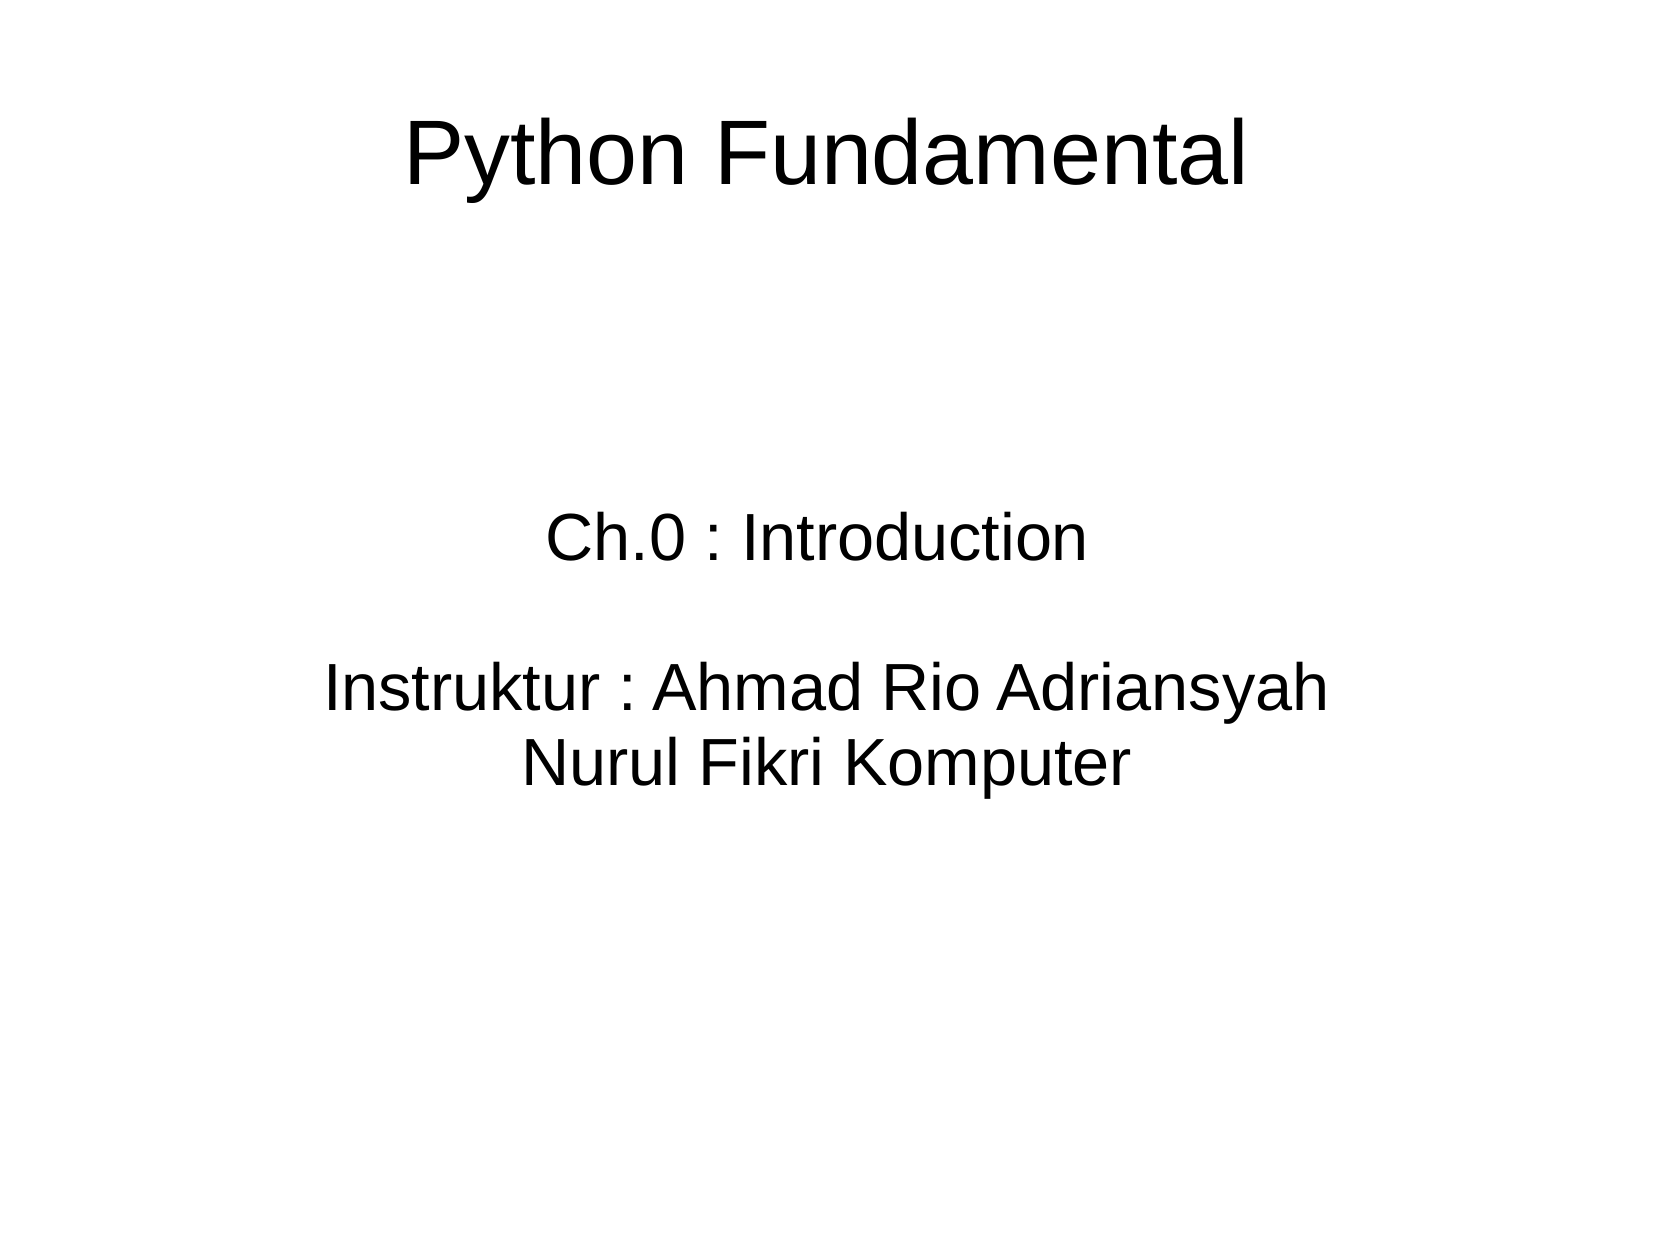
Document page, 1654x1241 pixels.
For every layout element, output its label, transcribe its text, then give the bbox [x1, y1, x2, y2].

title Python Fundamental [82, 49, 1571, 257]
subtitle Ch.0 : Introduction Instruktur : Ahmad Rio Adriansyah Nurul Fikri Komputer [82, 290, 1571, 1010]
